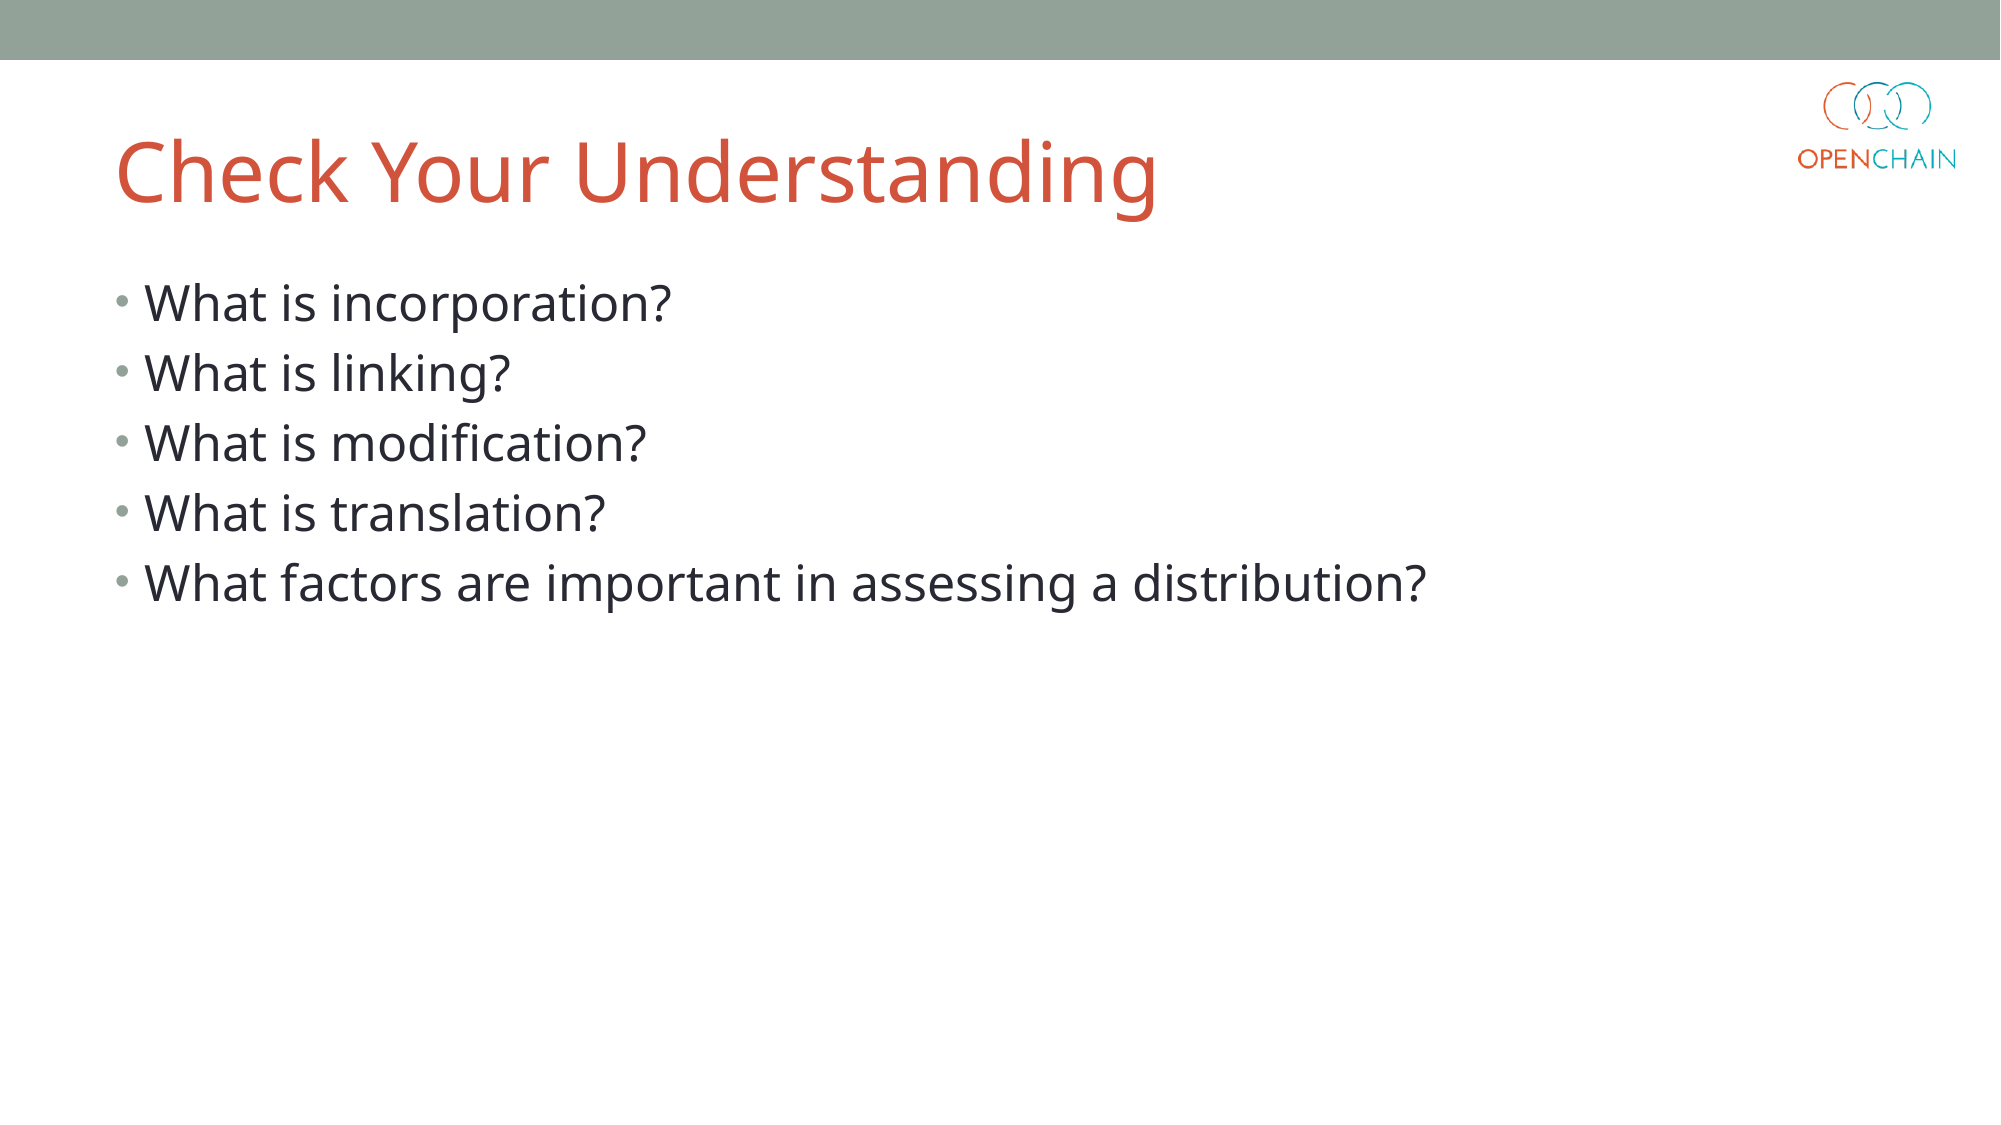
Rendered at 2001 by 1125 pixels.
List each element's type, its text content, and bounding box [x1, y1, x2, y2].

text_box What is incorporation? What is linking? What is modification? What is translation? What factors are important in assessing a distribution? [99, 263, 1900, 1064]
text_box Check Your Understanding [99, 87, 1900, 250]
picture [1798, 82, 1955, 169]
